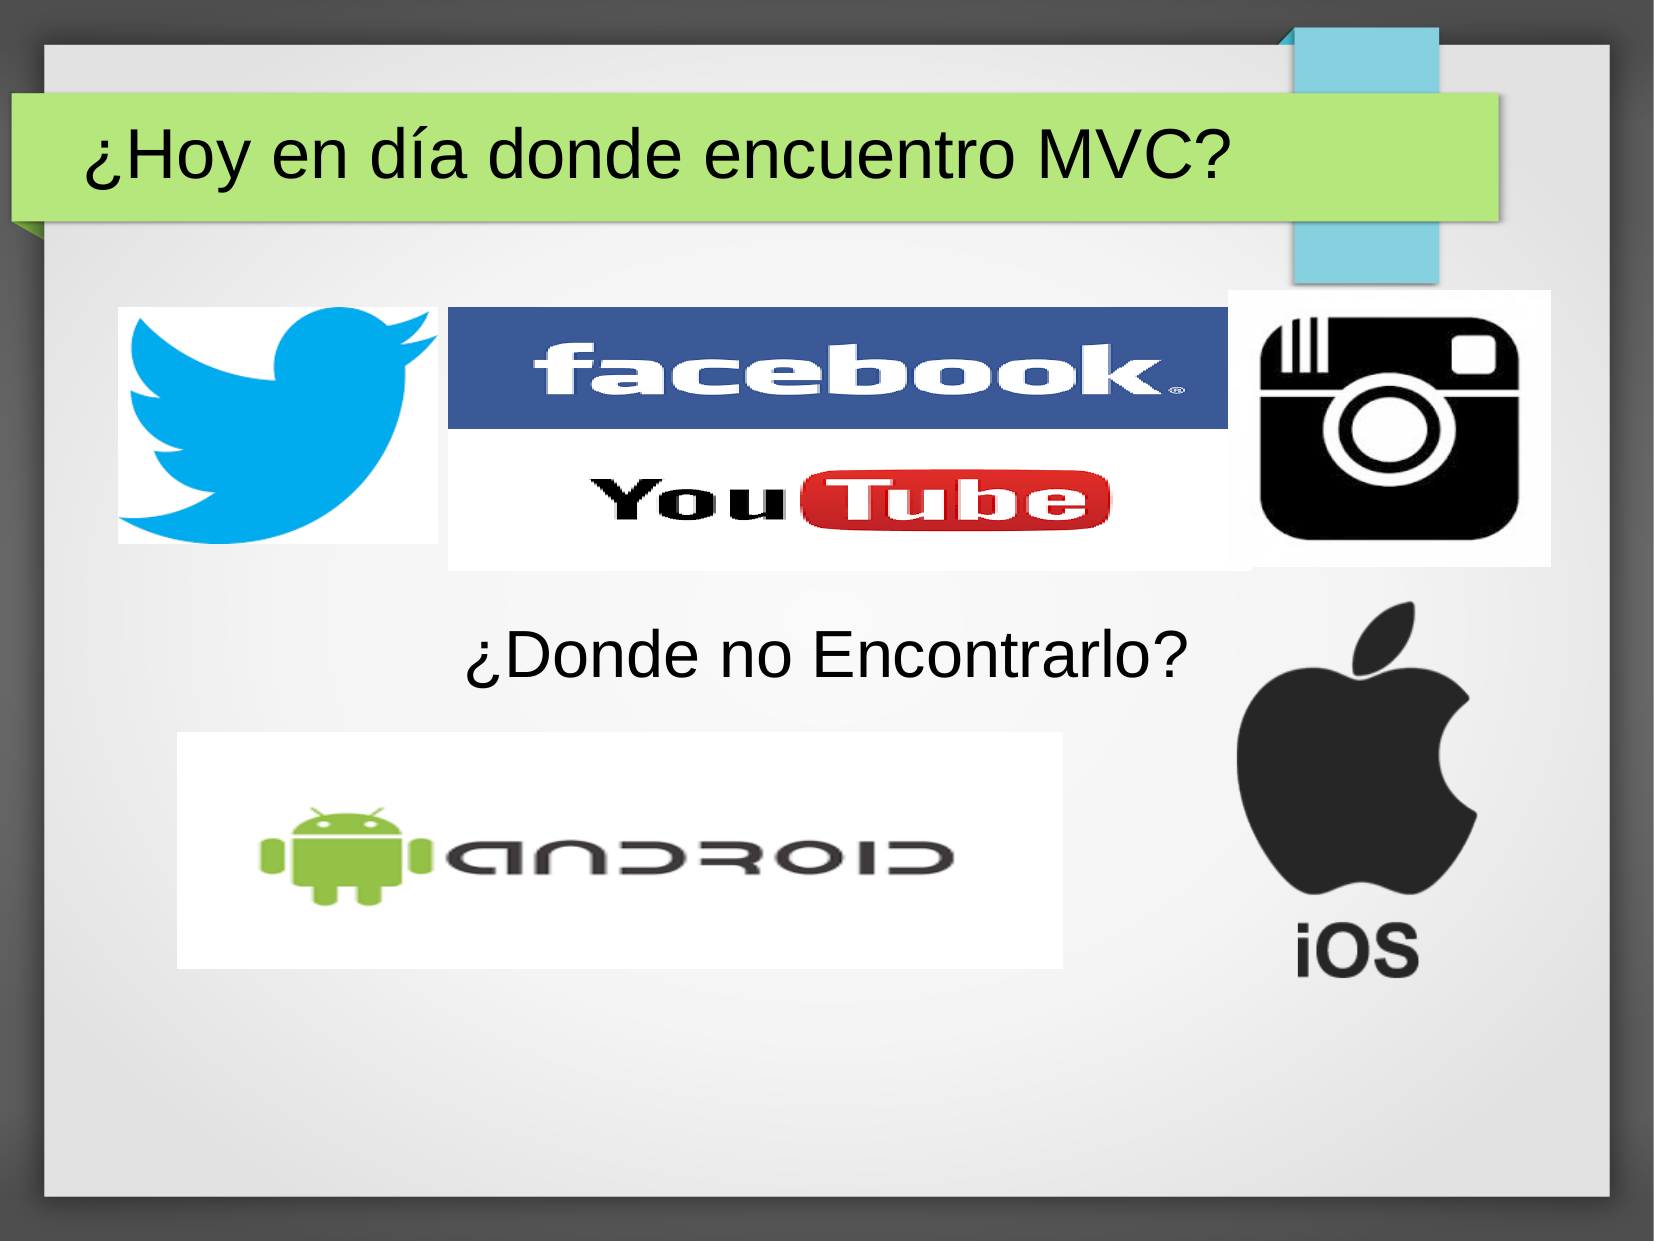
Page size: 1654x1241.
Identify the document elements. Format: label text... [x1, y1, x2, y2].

title ¿Hoy en día donde encuentro MVC? [82, 94, 1264, 213]
picture [0, 0, 1654, 1241]
subtitle ¿Donde no Encontrarlo? [82, 295, 1571, 1015]
